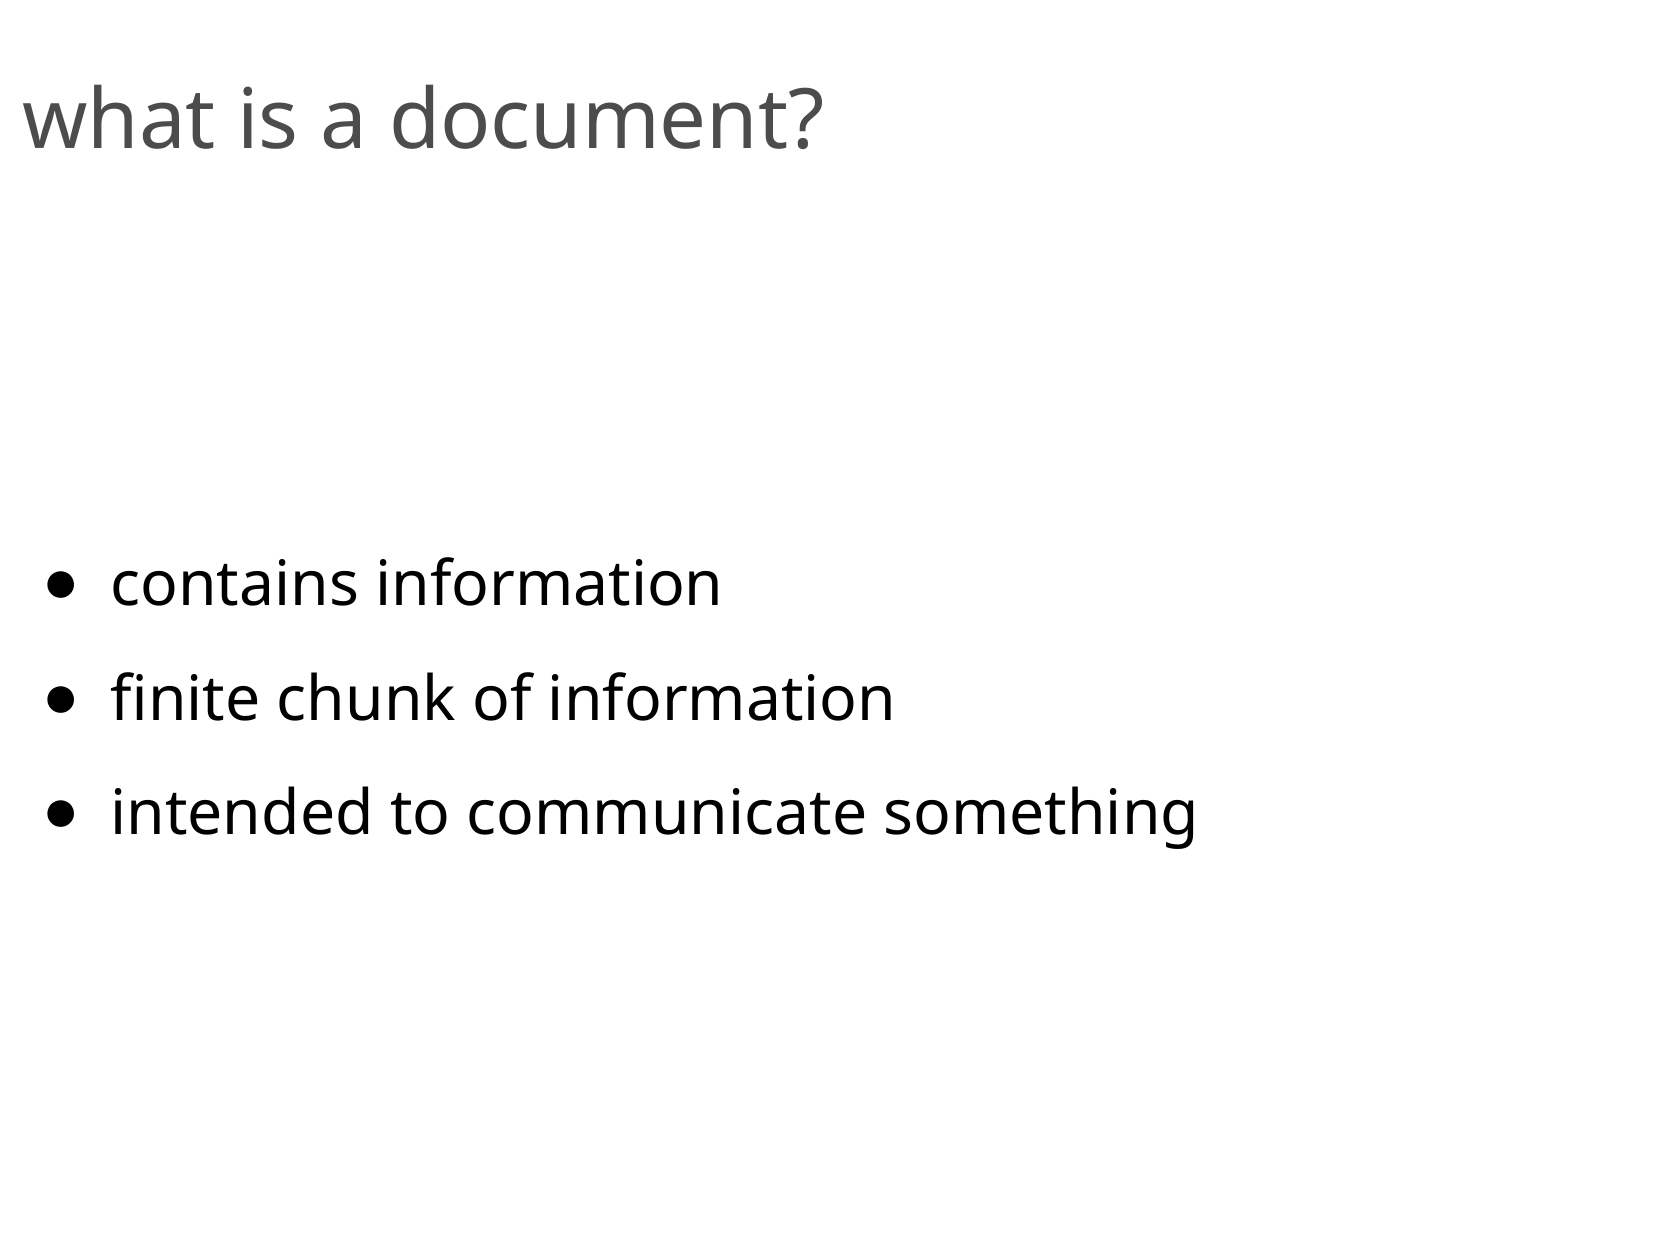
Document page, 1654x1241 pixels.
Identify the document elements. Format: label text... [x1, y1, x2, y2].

title what is a document? [22, 19, 1654, 213]
list contains information finite chunk of information intended to communicate something [25, 226, 1654, 1166]
